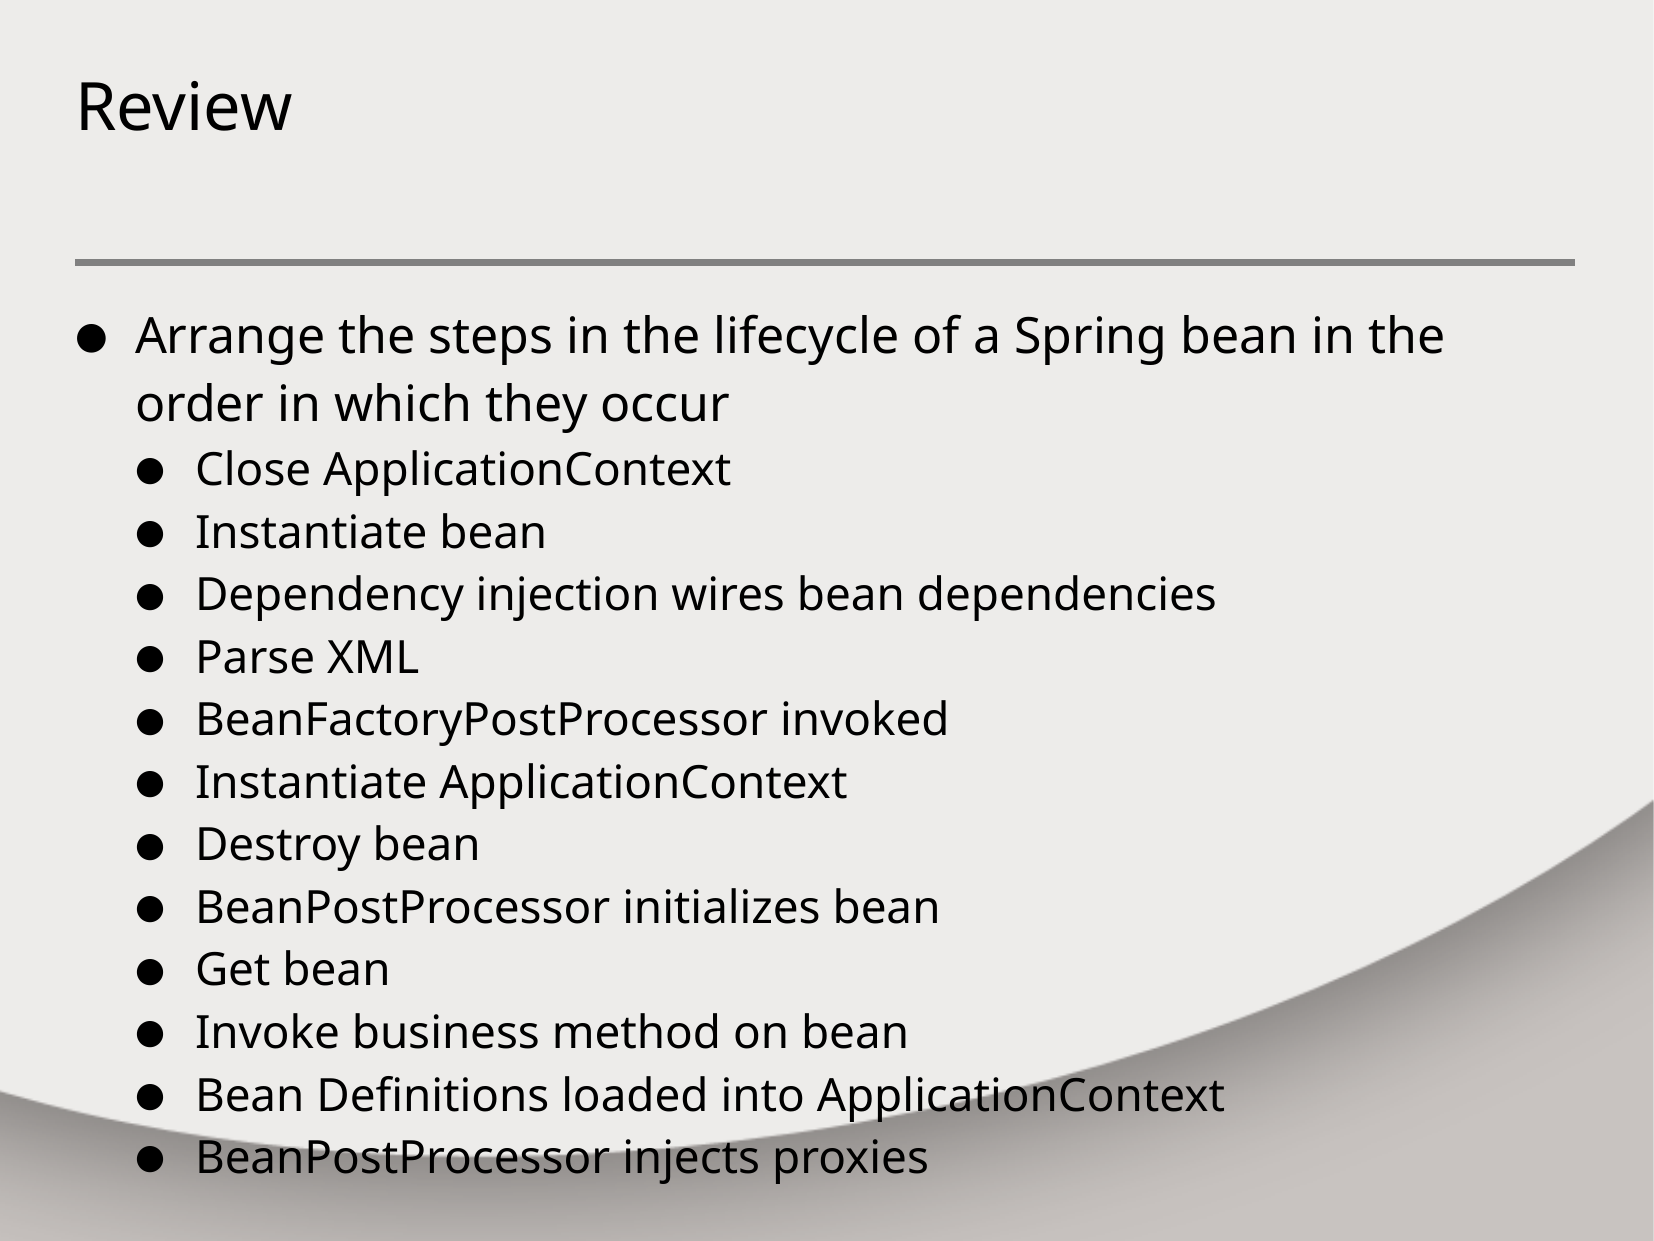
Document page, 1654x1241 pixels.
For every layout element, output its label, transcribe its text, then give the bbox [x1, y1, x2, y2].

list Arrange the steps in the lifecycle of a Spring bean in the order in which they occur Close ApplicationContext Instantiate bean Dependency injection wires bean dependencies Parse XML BeanFactoryPostProcessor invoked Instantiate ApplicationContext Destroy bean BeanPostProcessor initializes bean Get bean Invoke business method on bean Bean Definitions loaded into ApplicationContext BeanPostProcessor injects proxies [75, 300, 1576, 1163]
picture [0, 0, 1654, 1241]
title Review [75, 75, 1576, 226]
